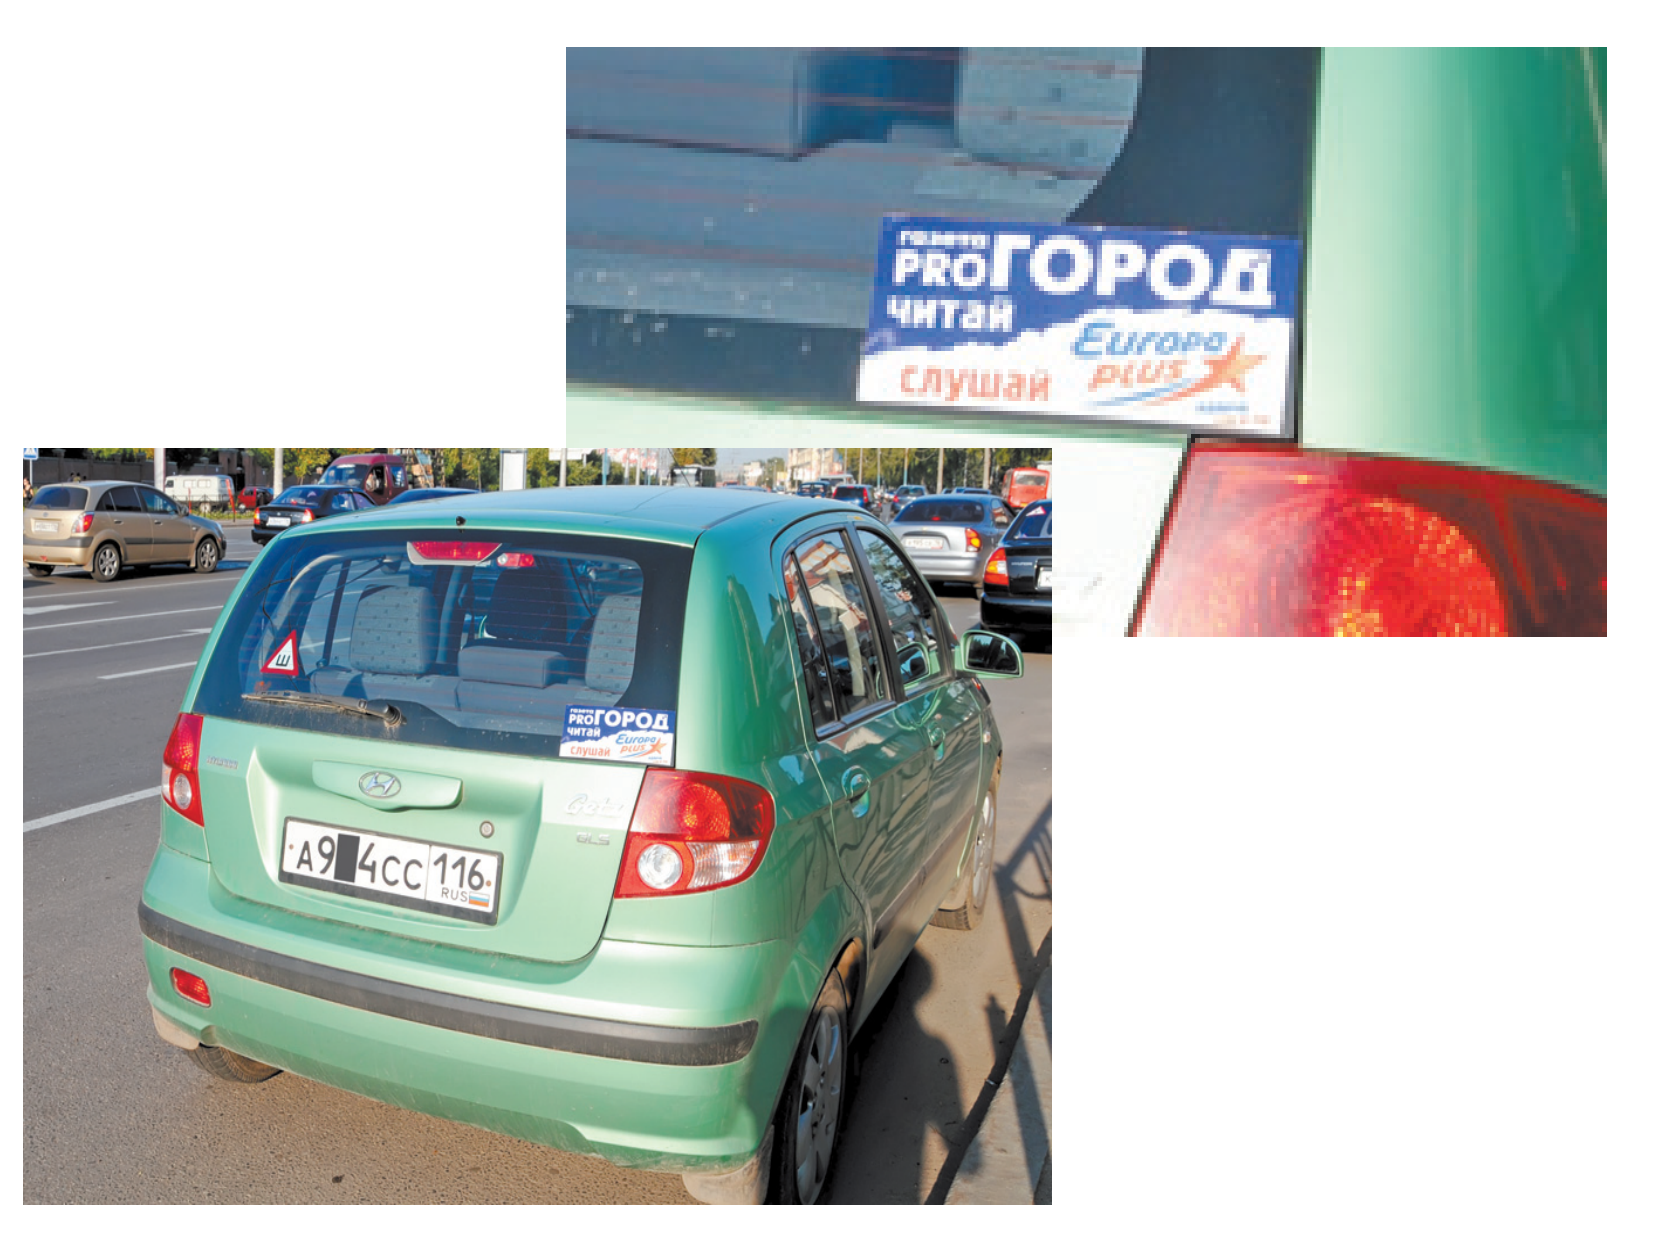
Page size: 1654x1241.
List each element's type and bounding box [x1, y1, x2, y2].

picture [23, 47, 1607, 1205]
